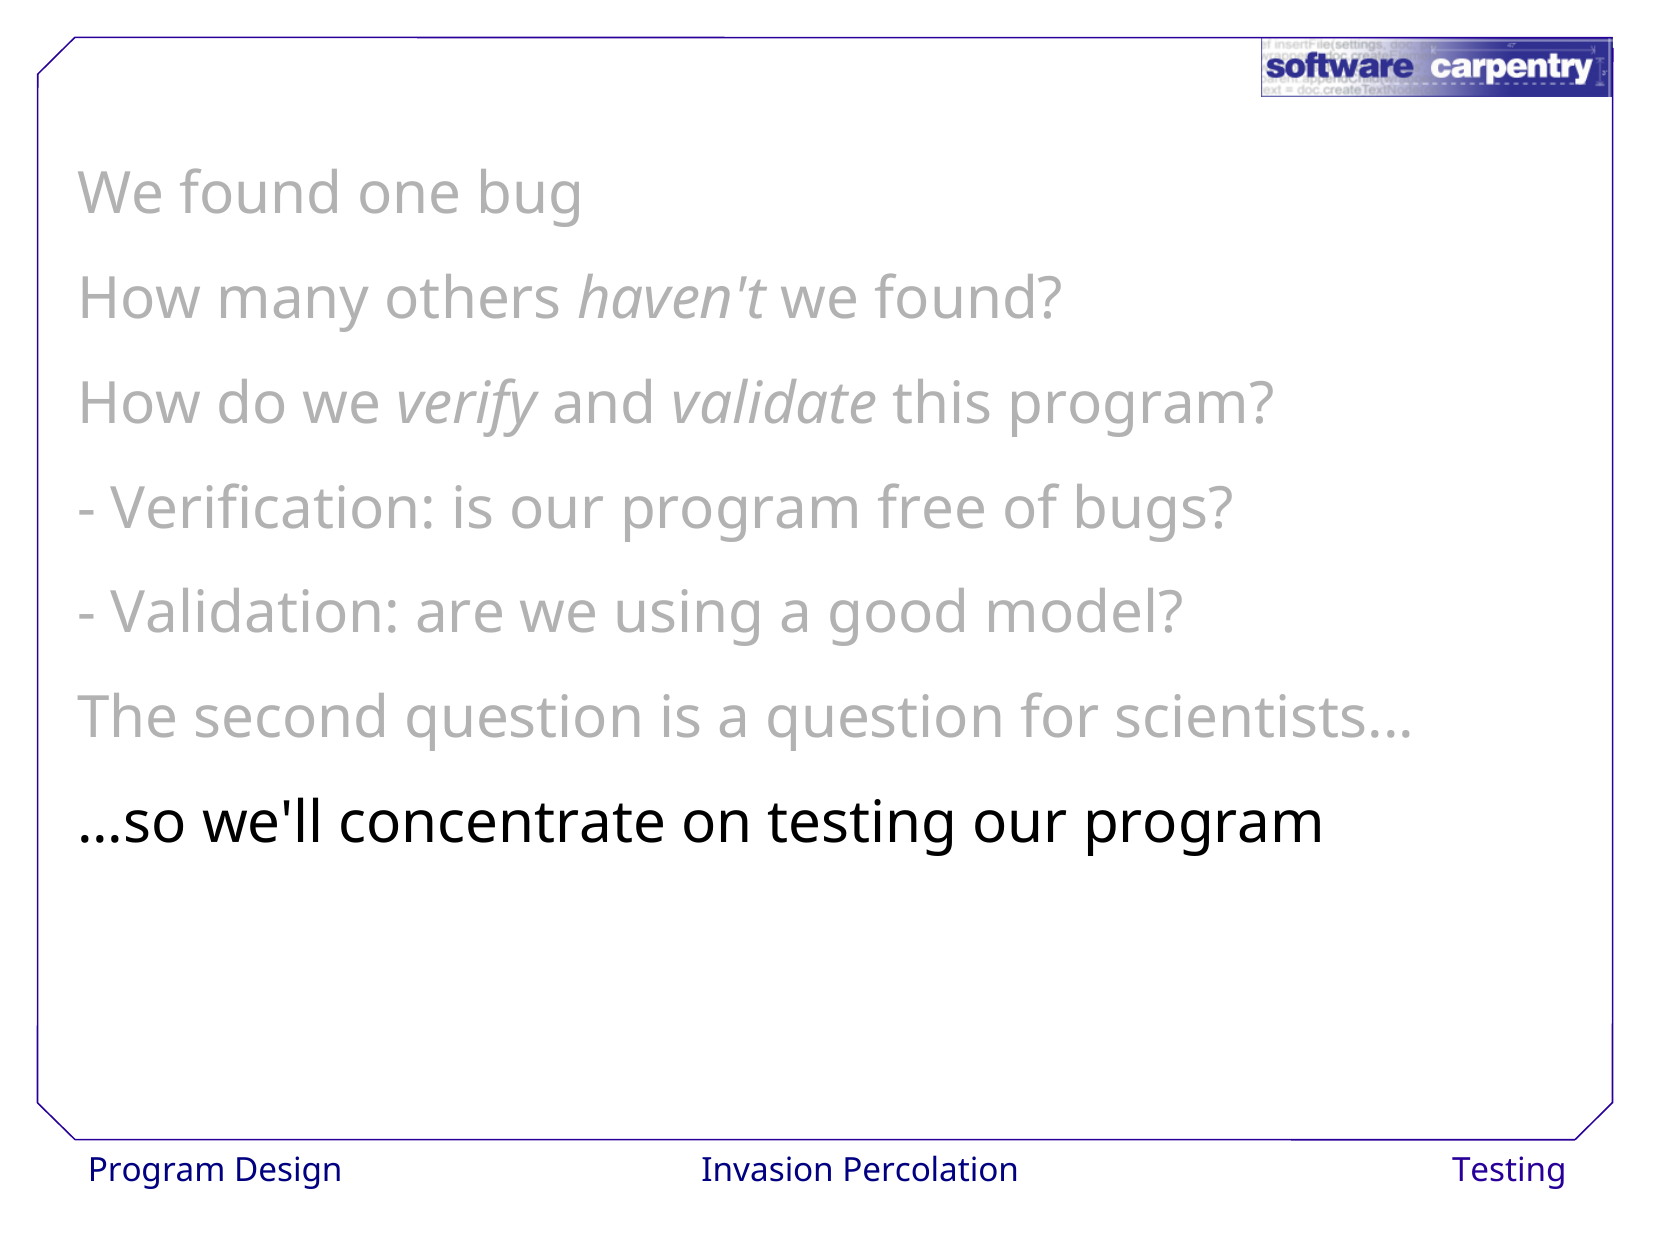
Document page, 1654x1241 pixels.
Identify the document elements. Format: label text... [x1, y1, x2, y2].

text_box We found one bug How many others haven't we found? How do we verify and validate this program? - Verification: is our program free of bugs? - Validation: are we using a good model? The second question is a question for scientists... ...so we'll concentrate on testing our program [62, 112, 1580, 863]
picture [1261, 39, 1613, 97]
